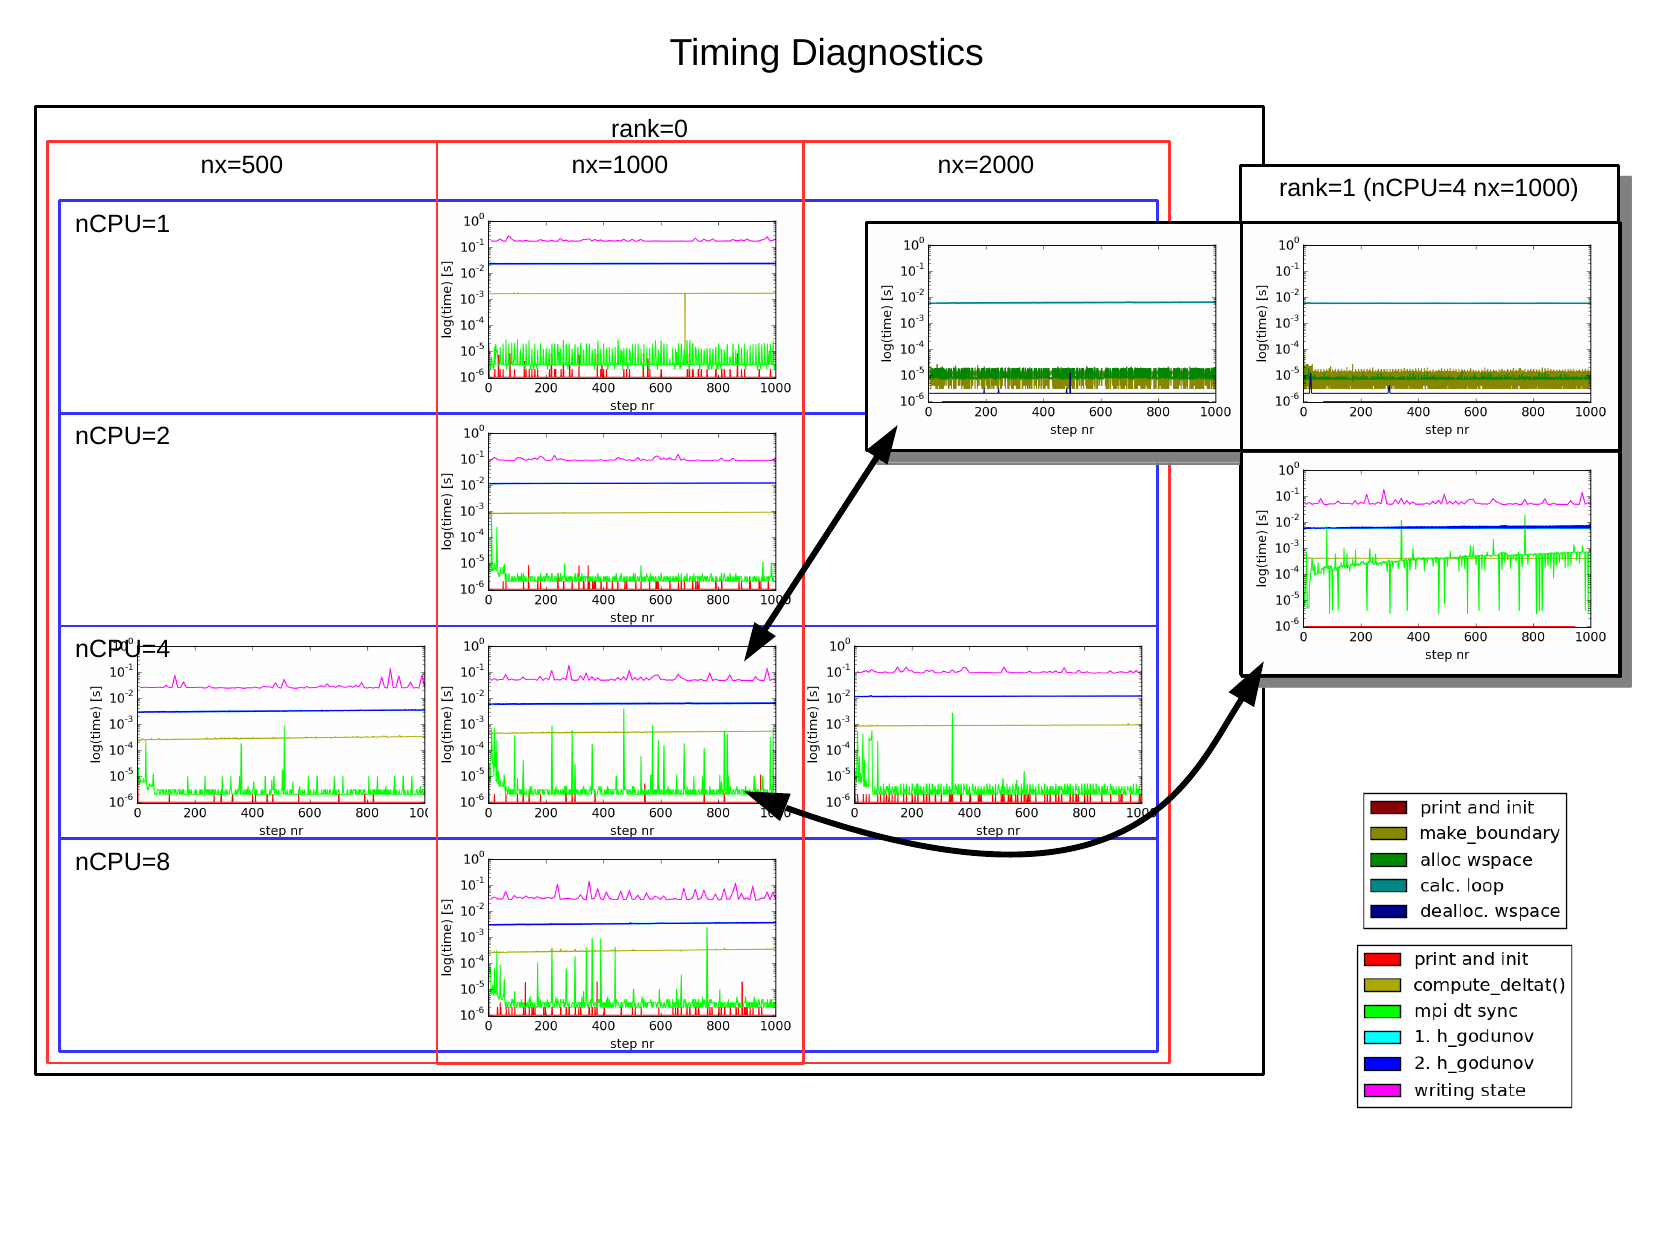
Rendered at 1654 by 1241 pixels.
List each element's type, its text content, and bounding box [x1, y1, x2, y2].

picture [1243, 453, 1619, 675]
picture [1346, 779, 1582, 1111]
text_box rank=1 (nCPU=4 nx=1000) [1240, 165, 1619, 221]
text_box nx=2000 [803, 465, 1170, 851]
text_box nx=2000 [803, 804, 1170, 1063]
text_box nx=2000 [803, 141, 1170, 563]
text_box nx=500 [47, 141, 438, 1063]
text_box rank=0 [35, 106, 1264, 1075]
picture [1243, 224, 1619, 450]
title Timing Diagnostics [82, 23, 1571, 81]
text_box nx=1000 [437, 141, 804, 1064]
text_box rank=0 [1170, 465, 1243, 793]
picture [868, 224, 1240, 450]
